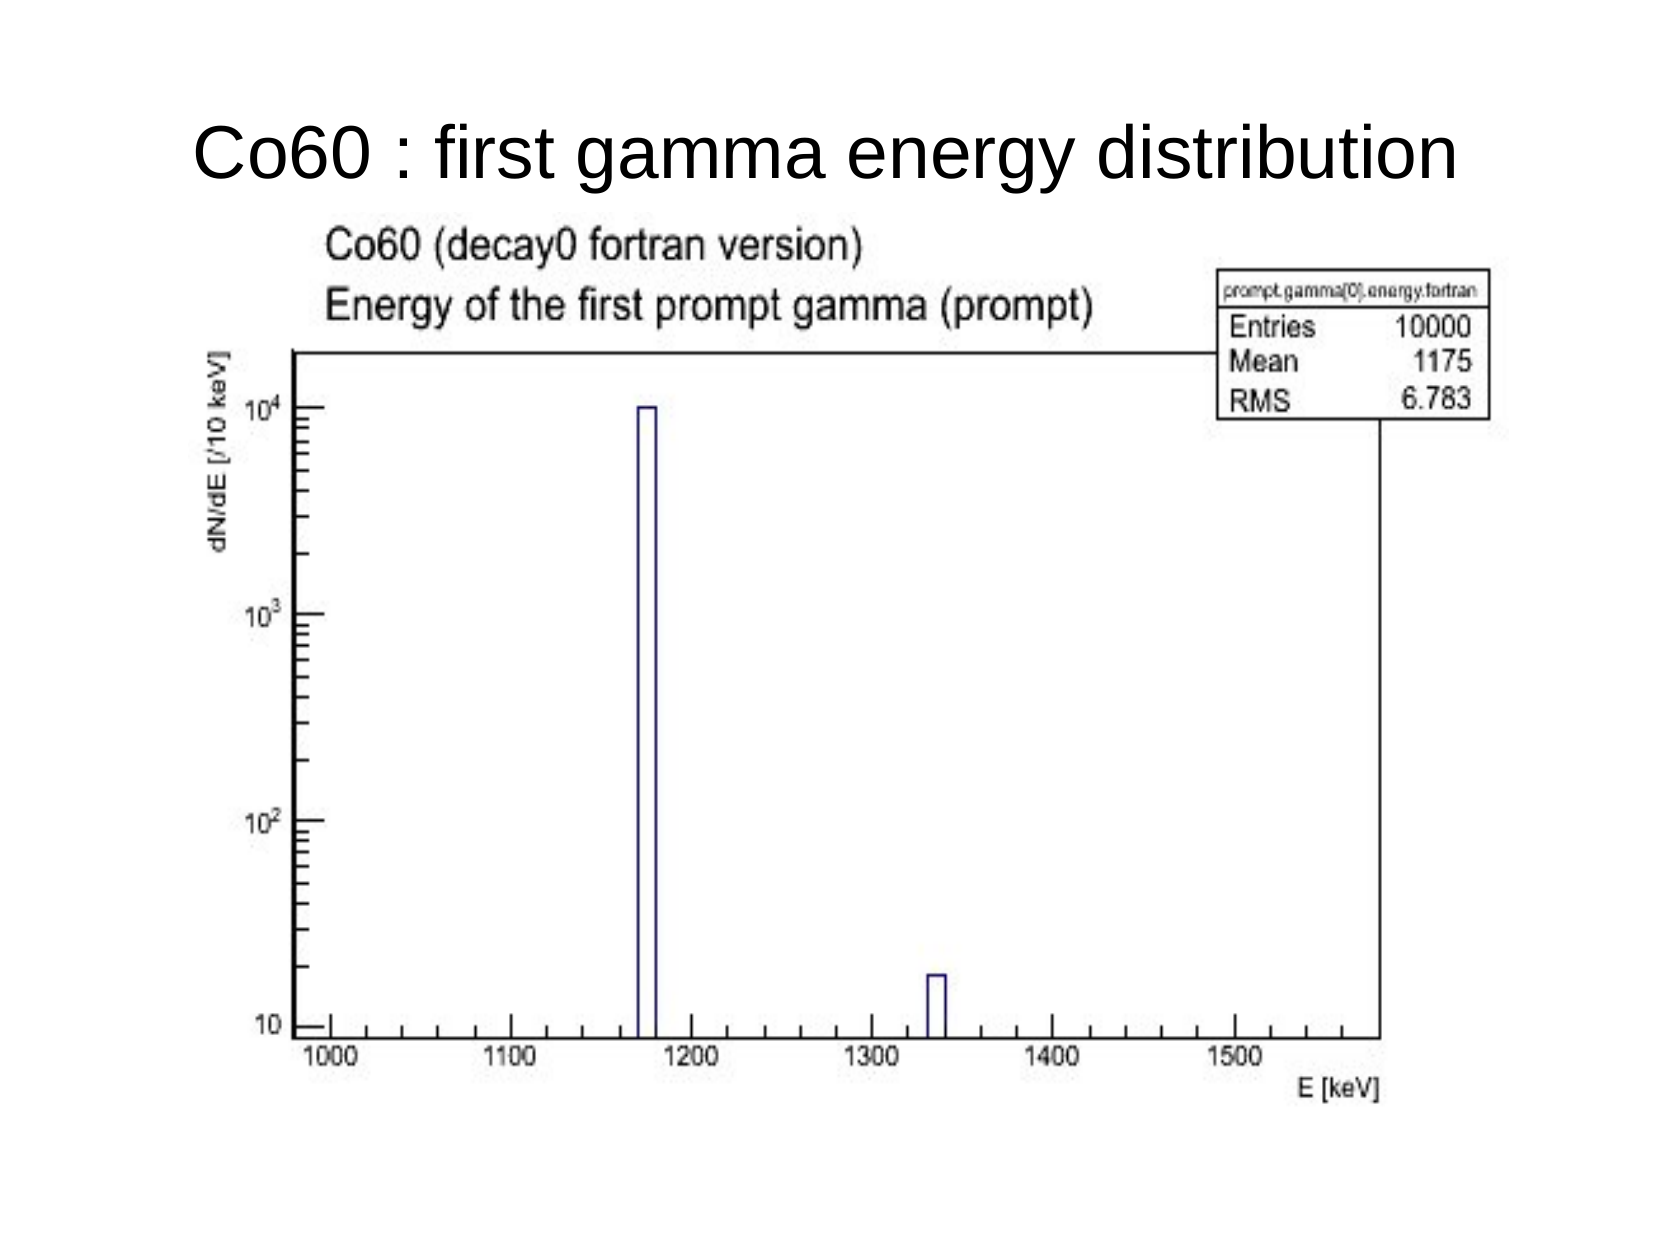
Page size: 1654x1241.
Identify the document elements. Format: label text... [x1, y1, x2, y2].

title Co60 : first gamma energy distribution [82, 49, 1571, 257]
picture [188, 212, 1509, 1121]
